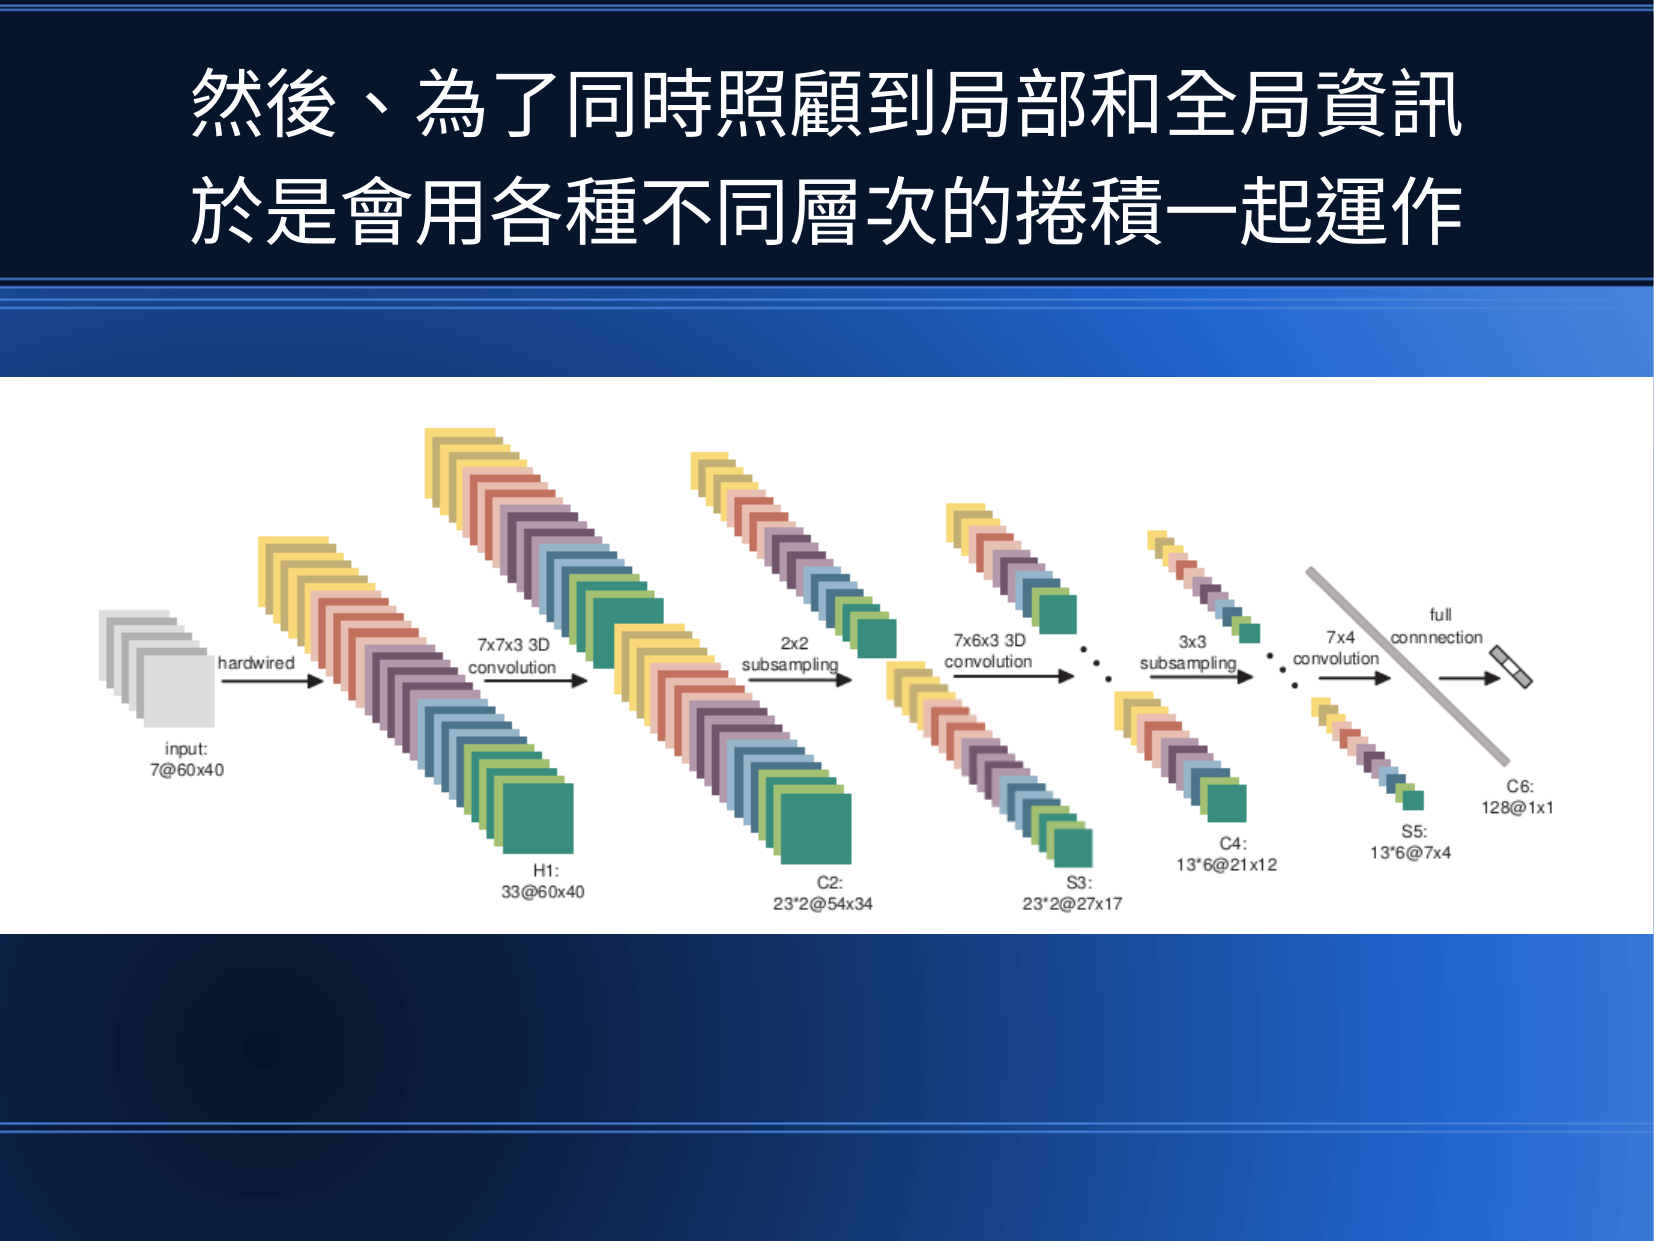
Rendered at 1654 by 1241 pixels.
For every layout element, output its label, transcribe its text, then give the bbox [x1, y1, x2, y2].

picture [0, 0, 1654, 1241]
title 然後、為了同時照顧到局部和全局資訊 於是會用各種不同層次的捲積一起運作 [82, 49, 1571, 257]
